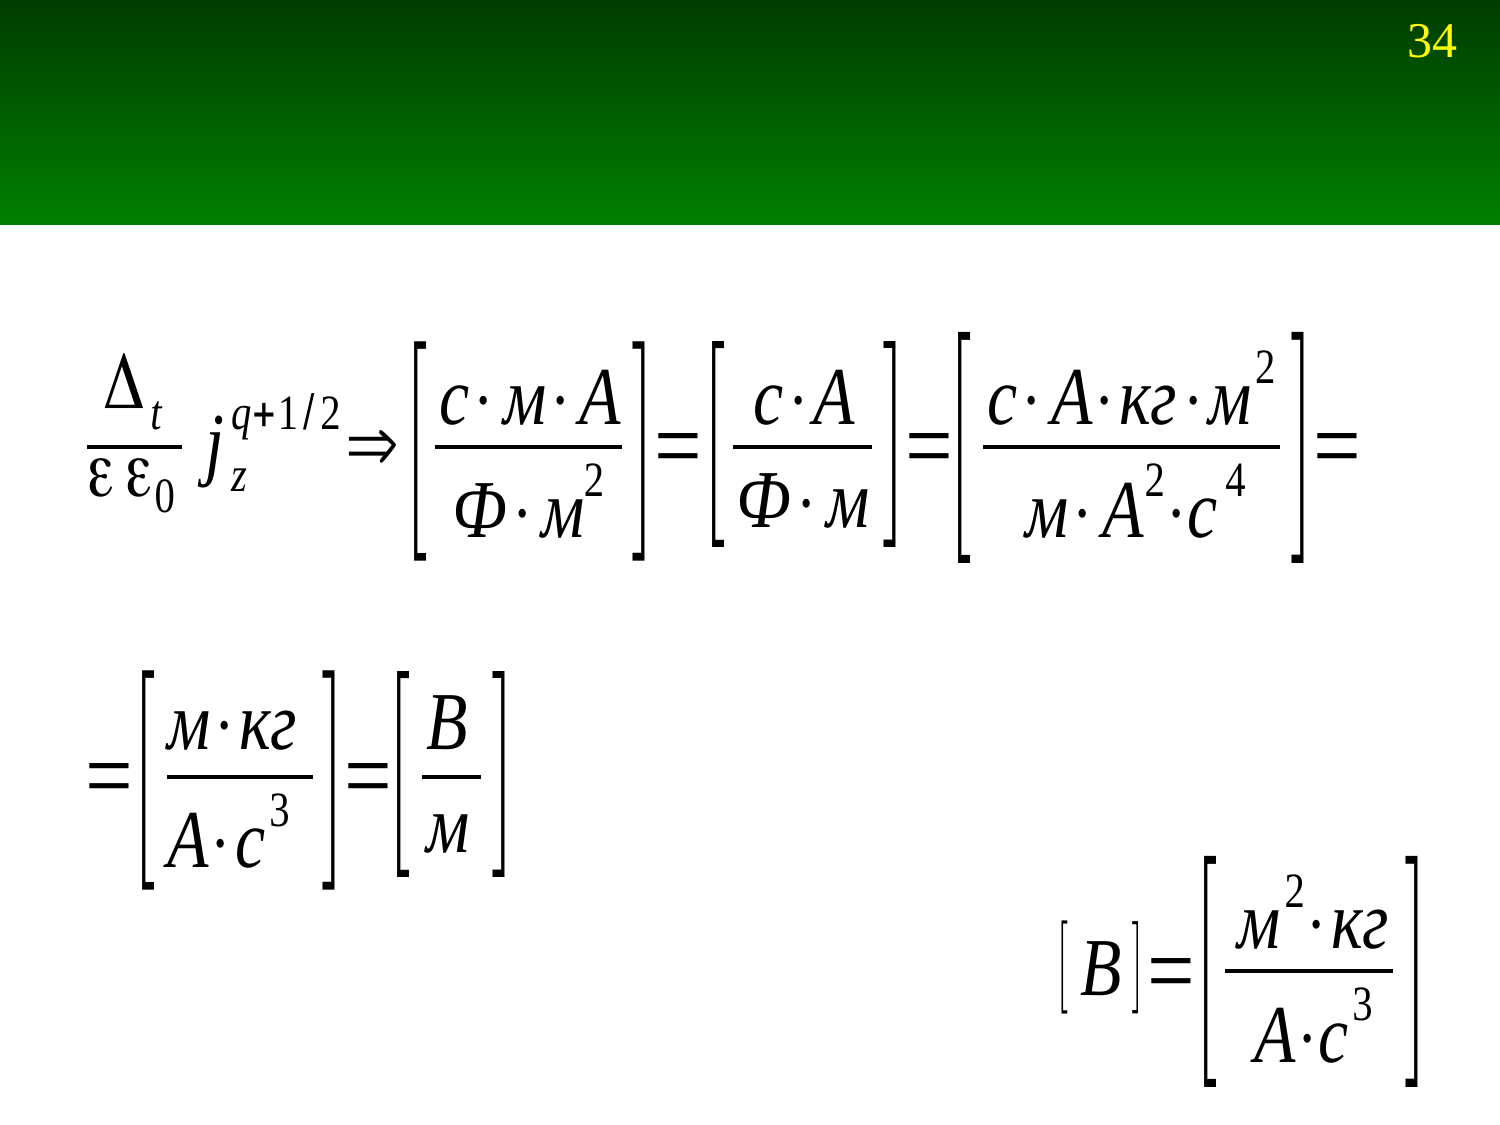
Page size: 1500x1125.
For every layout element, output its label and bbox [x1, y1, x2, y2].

chart [65, 326, 1439, 1091]
